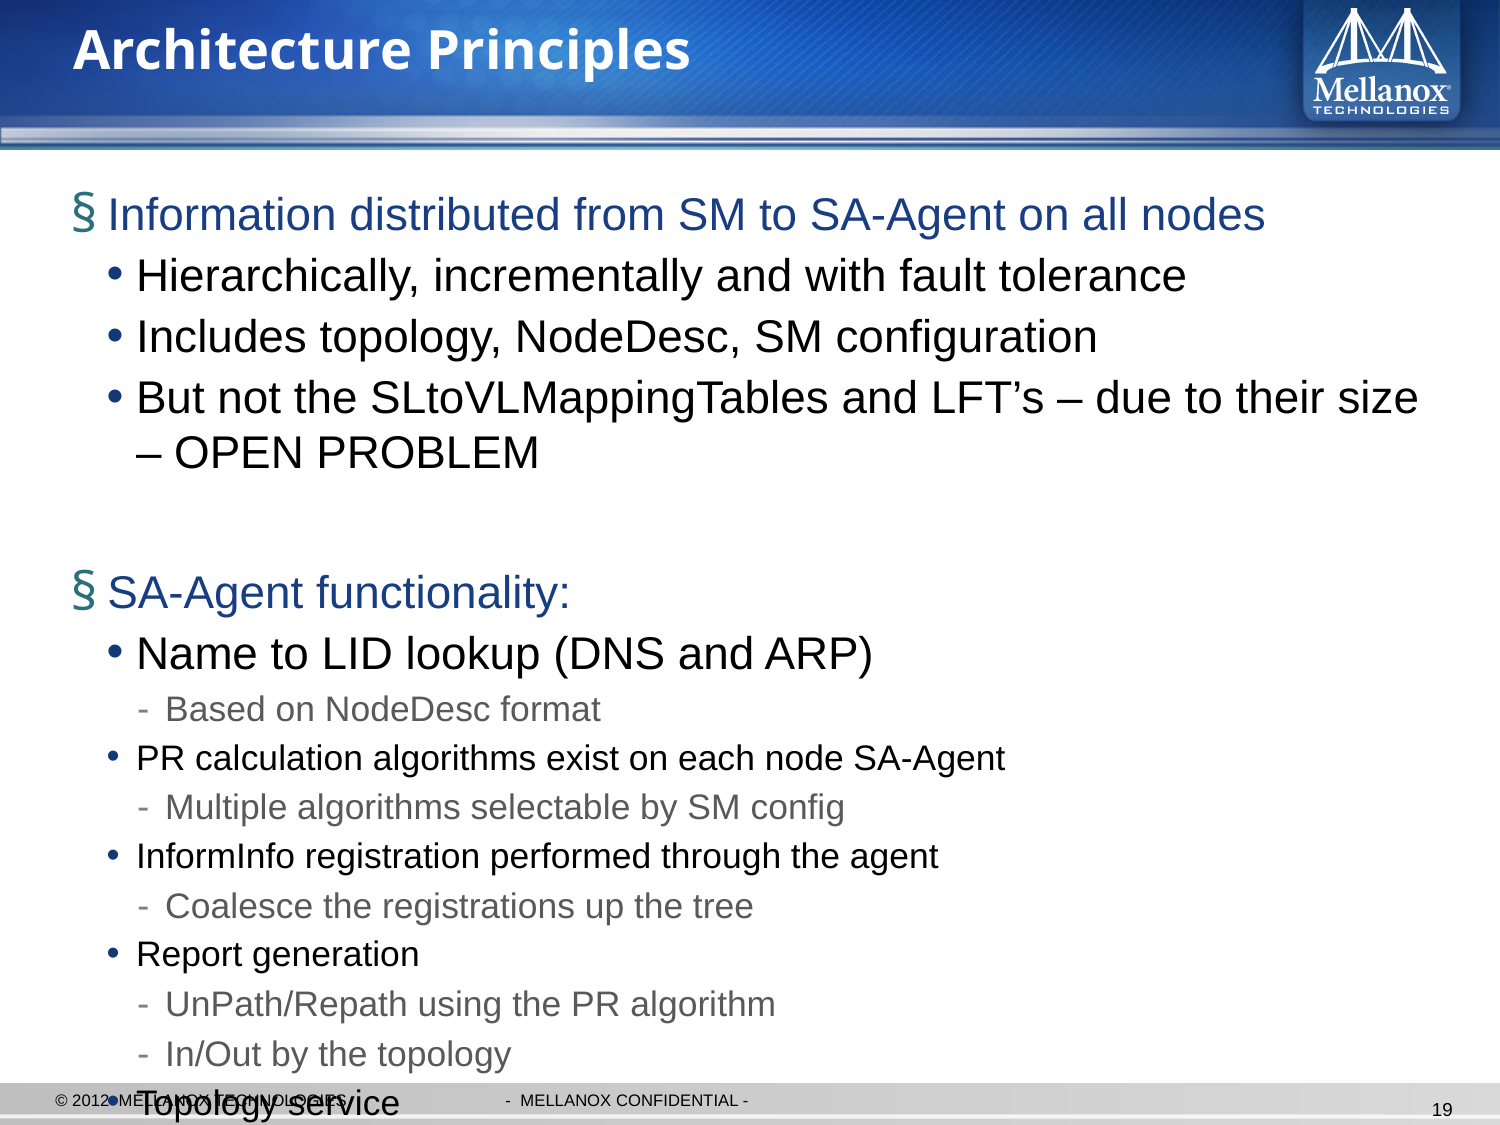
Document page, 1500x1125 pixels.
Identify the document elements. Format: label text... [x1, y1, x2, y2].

list Information distributed from SM to SA-Agent on all nodes Hierarchically, incrementally and with fault tolerance Includes topology, NodeDesc, SM configuration But not the SLtoVLMappingTables and LFT’s – due to their size – OPEN PROBLEM SA-Agent functionality: Name to LID lookup (DNS and ARP) Based on NodeDesc format PR calculation algorithms exist on each node SA-Agent Multiple algorithms selectable by SM config InformInfo registration performed through the agent Coalesce the registrations up the tree Report generation UnPath/Repath using the PR algorithm In/Out by the topology Topology service Provides network links information to clients without breaking security NOTE: MCMember, Service and arbitrary SA queries still goes to SA [55, 169, 1463, 1125]
title Architecture Principles [58, 0, 1268, 129]
picture [0, 0, 1500, 150]
